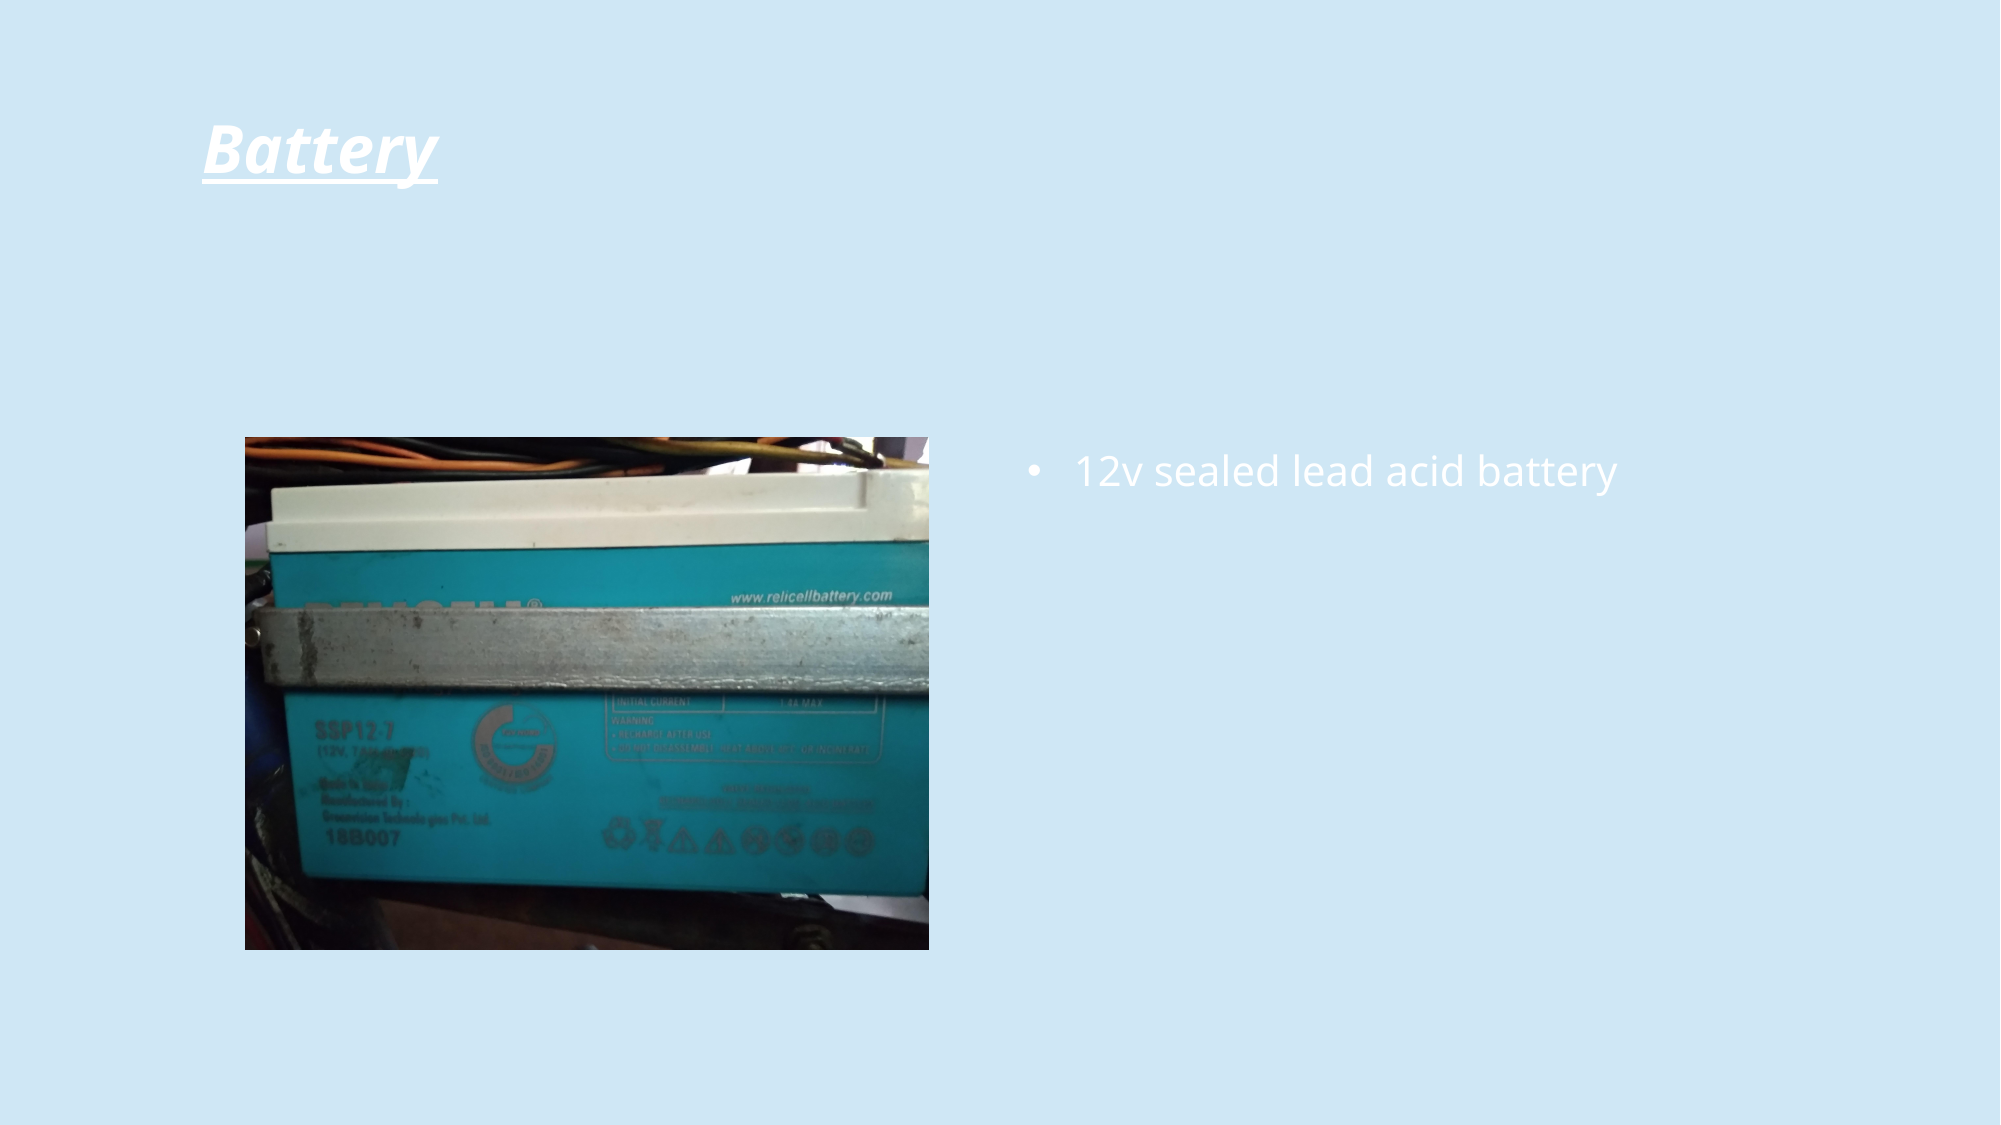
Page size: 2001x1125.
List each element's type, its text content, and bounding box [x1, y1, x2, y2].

list 12v sealed lead acid battery [1012, 437, 1813, 950]
picture [245, 437, 929, 950]
title Battery [187, 99, 1813, 413]
